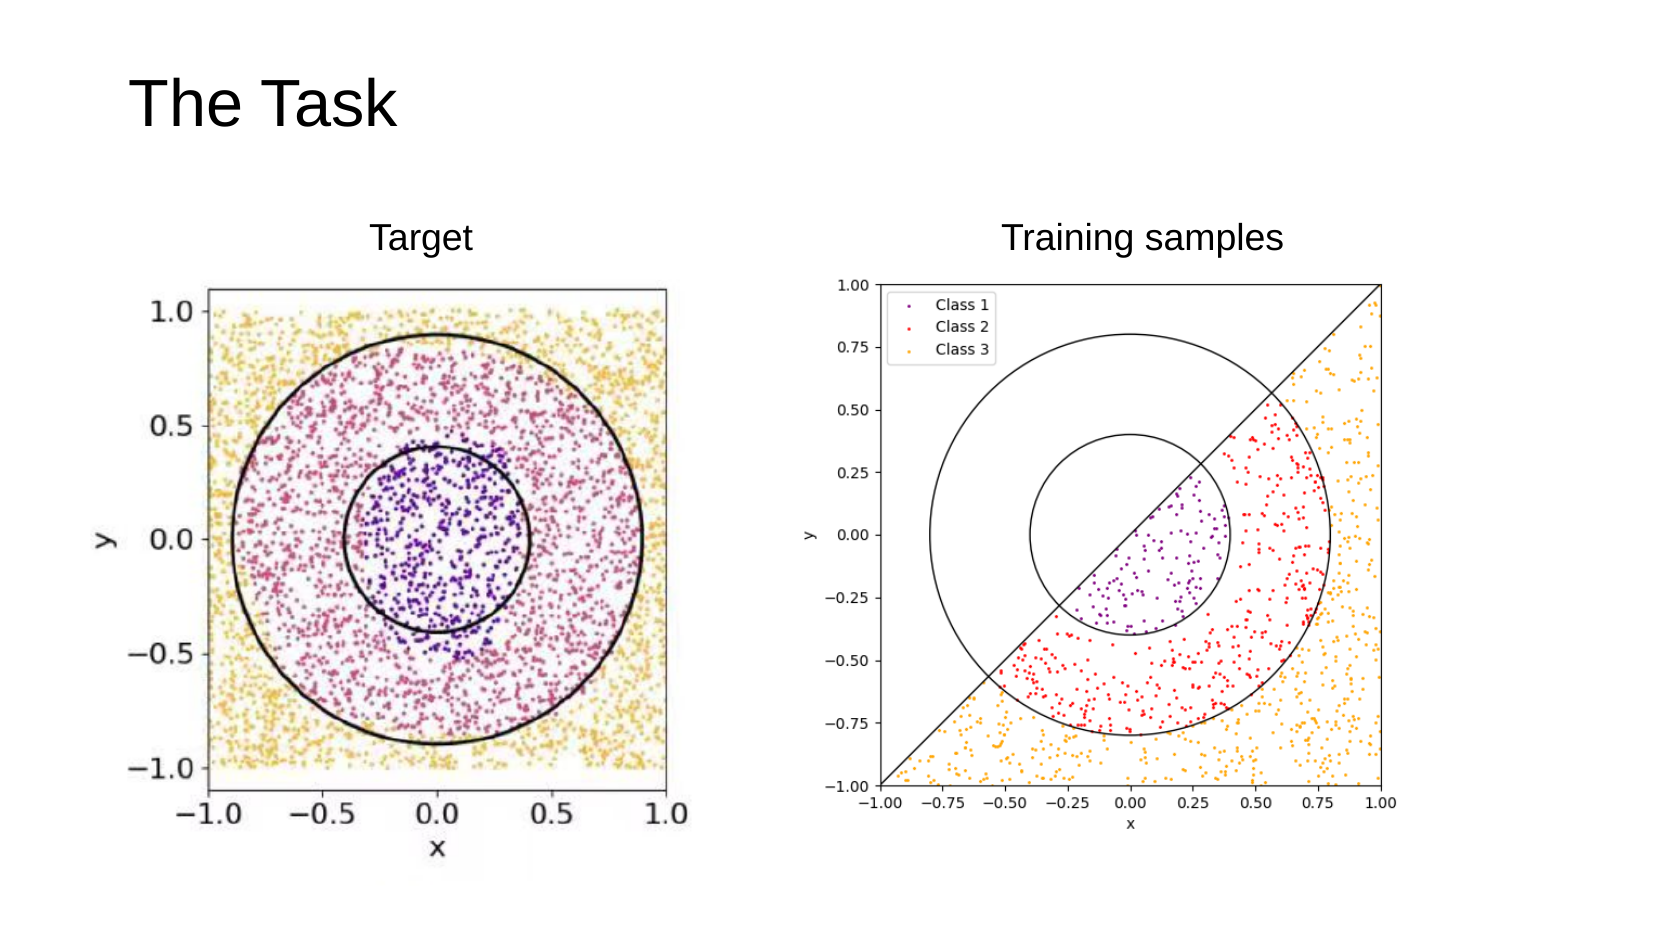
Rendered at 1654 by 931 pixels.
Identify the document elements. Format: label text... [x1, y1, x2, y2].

text_box The Task [114, 59, 502, 149]
text_box Target [354, 208, 488, 266]
text_box Training samples [986, 208, 1300, 266]
picture [797, 206, 1447, 857]
picture [84, 239, 709, 886]
